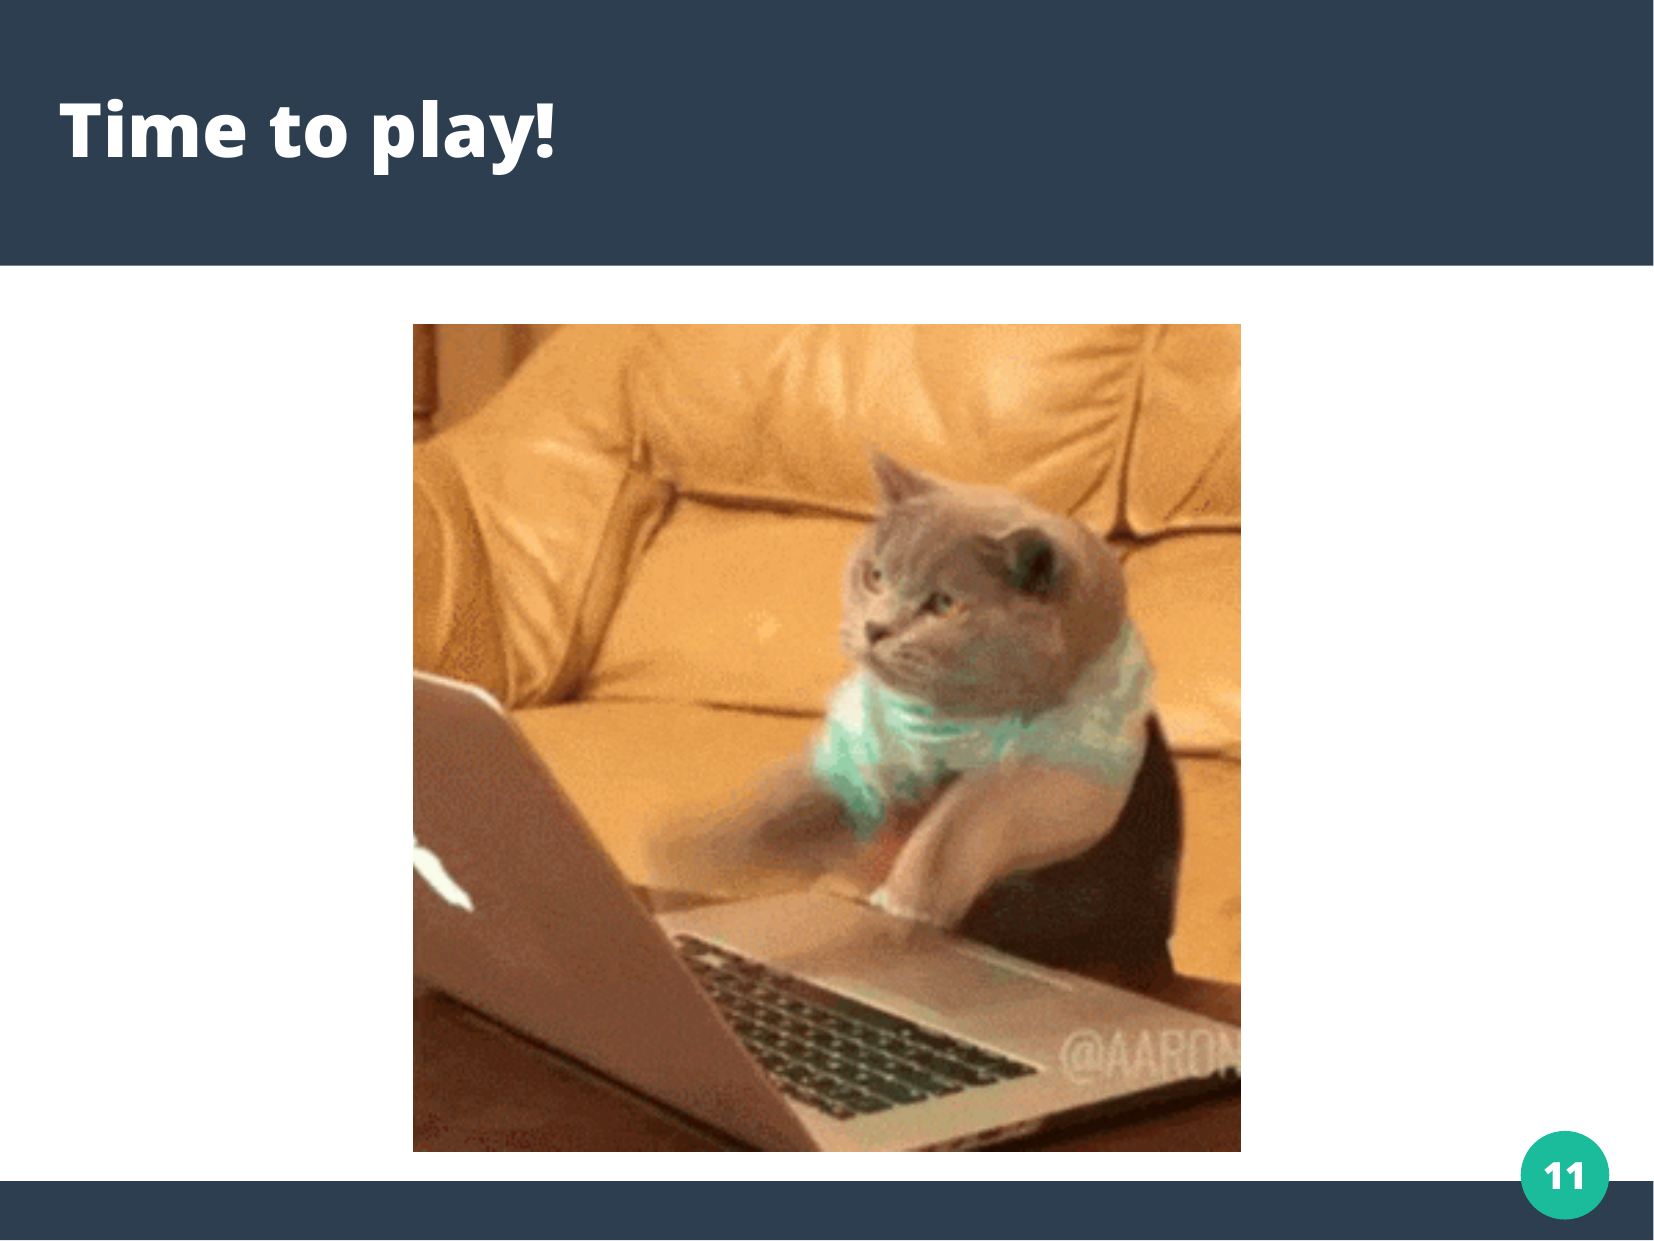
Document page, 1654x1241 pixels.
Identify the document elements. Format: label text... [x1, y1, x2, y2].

title Time to play! [59, 49, 1595, 207]
picture [413, 324, 1241, 1152]
